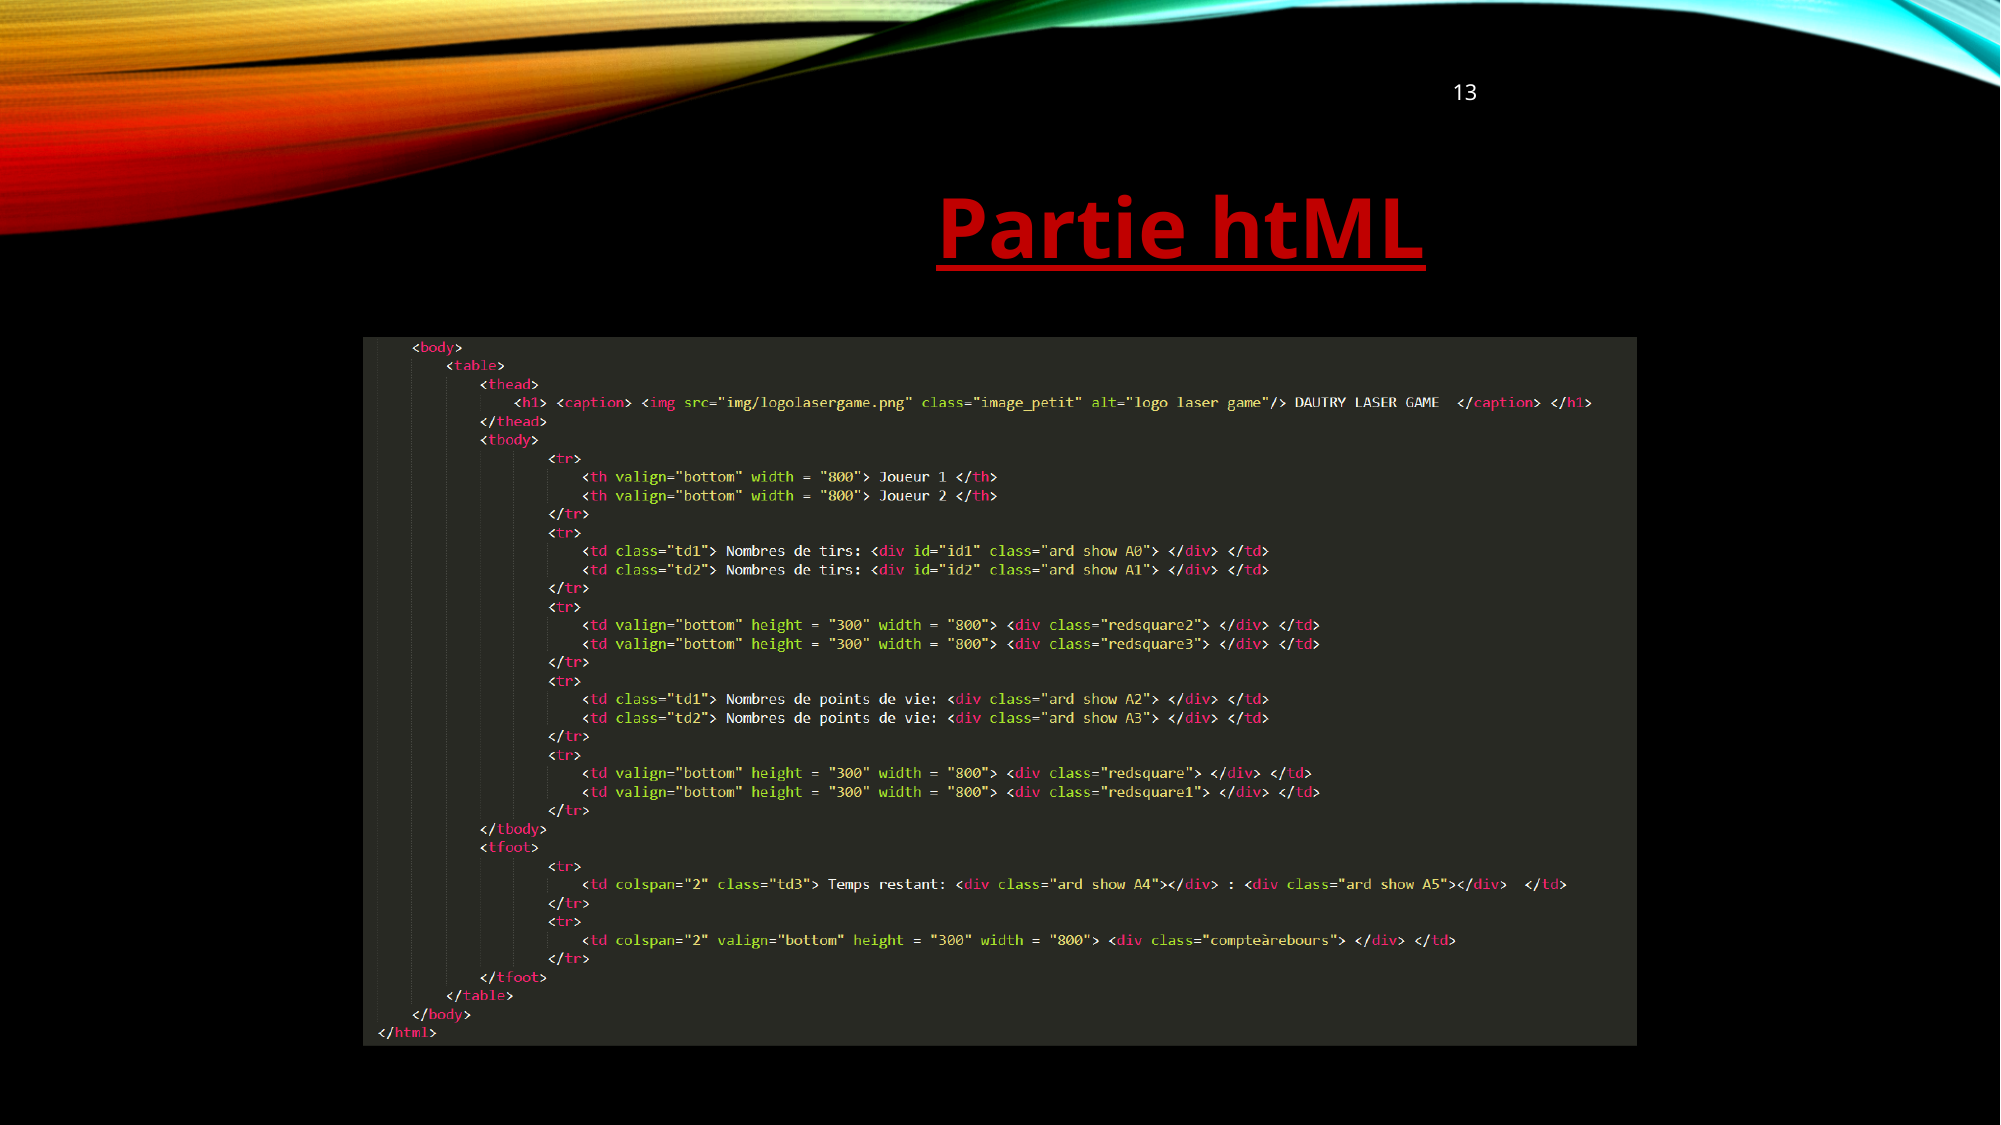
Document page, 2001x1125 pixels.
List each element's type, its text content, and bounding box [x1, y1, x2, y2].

title Partie htML [474, 125, 1888, 338]
picture [363, 337, 1637, 1046]
text_box [1437, 62, 1888, 123]
